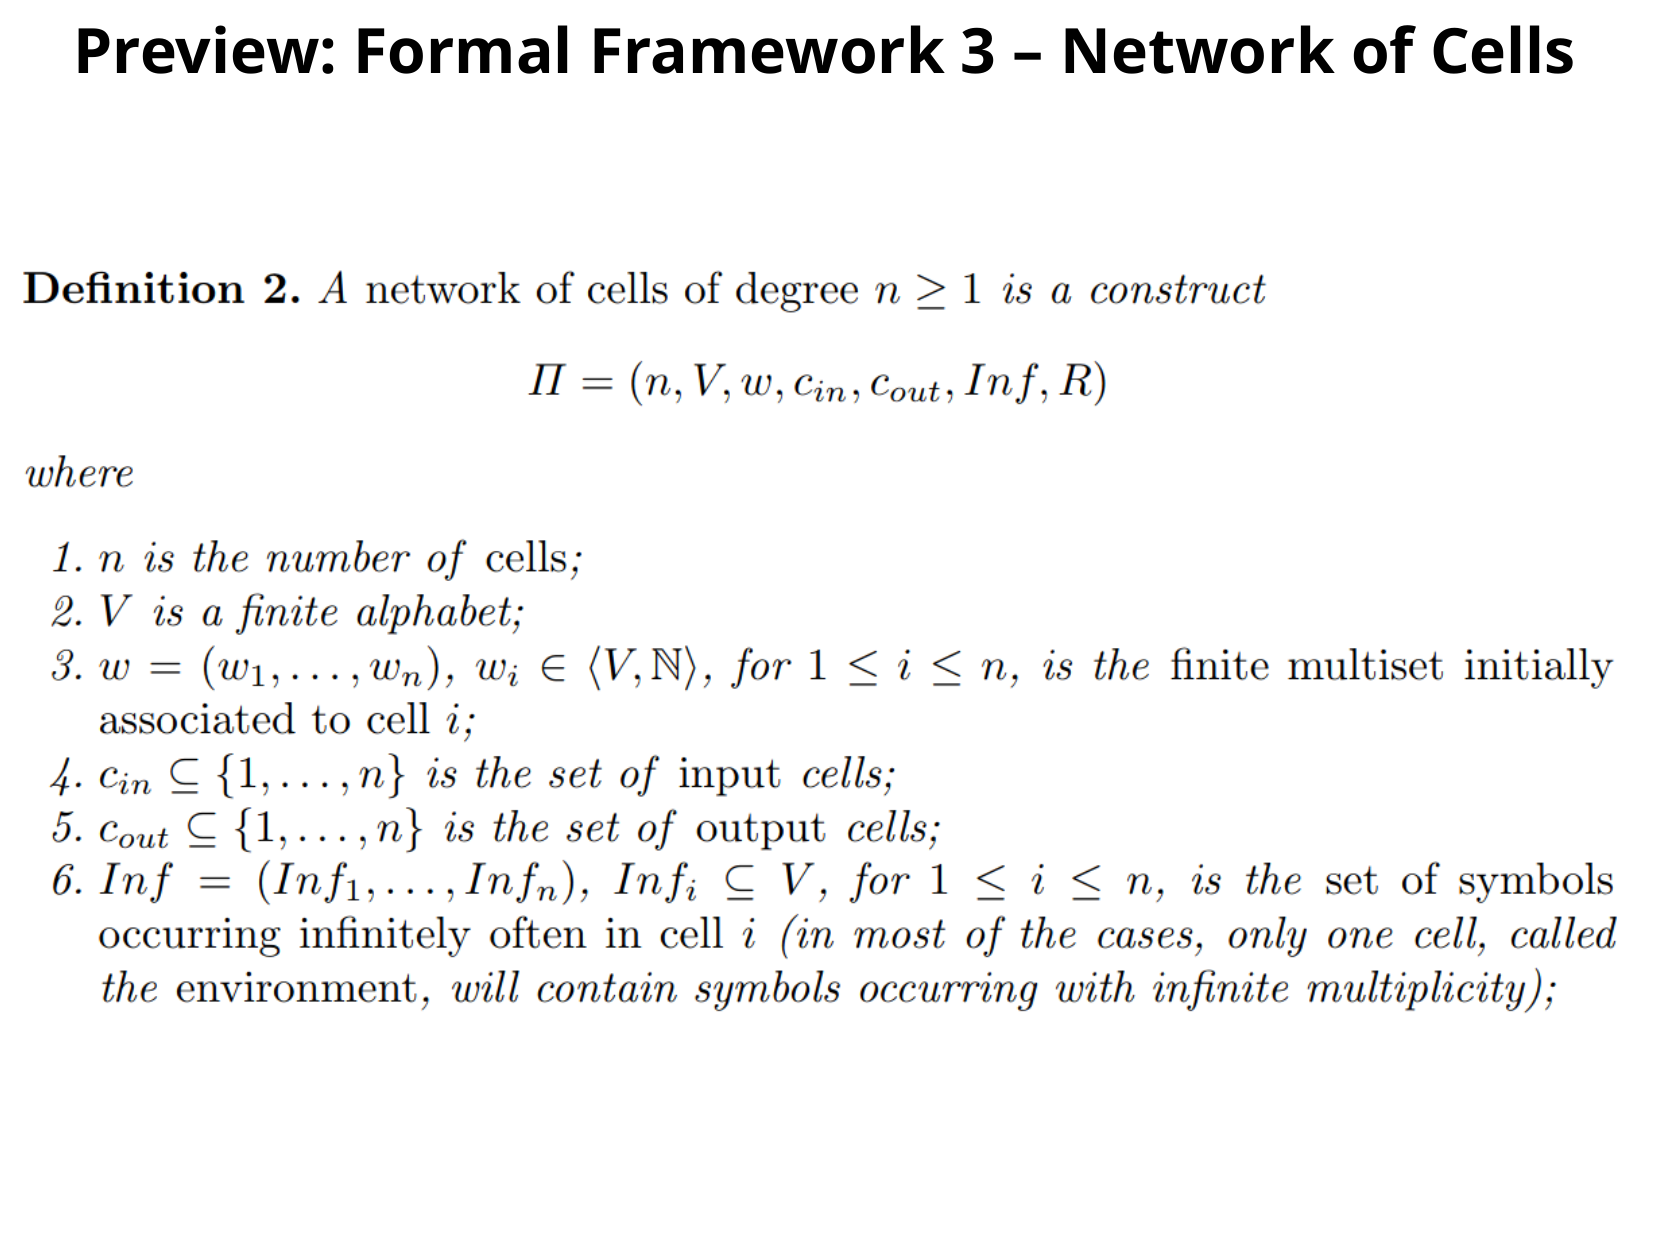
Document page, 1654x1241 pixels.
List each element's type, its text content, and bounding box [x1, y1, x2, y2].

picture [6, 264, 1654, 1081]
title Preview: Formal Framework 3 – Network of Cells [0, 7, 1651, 91]
